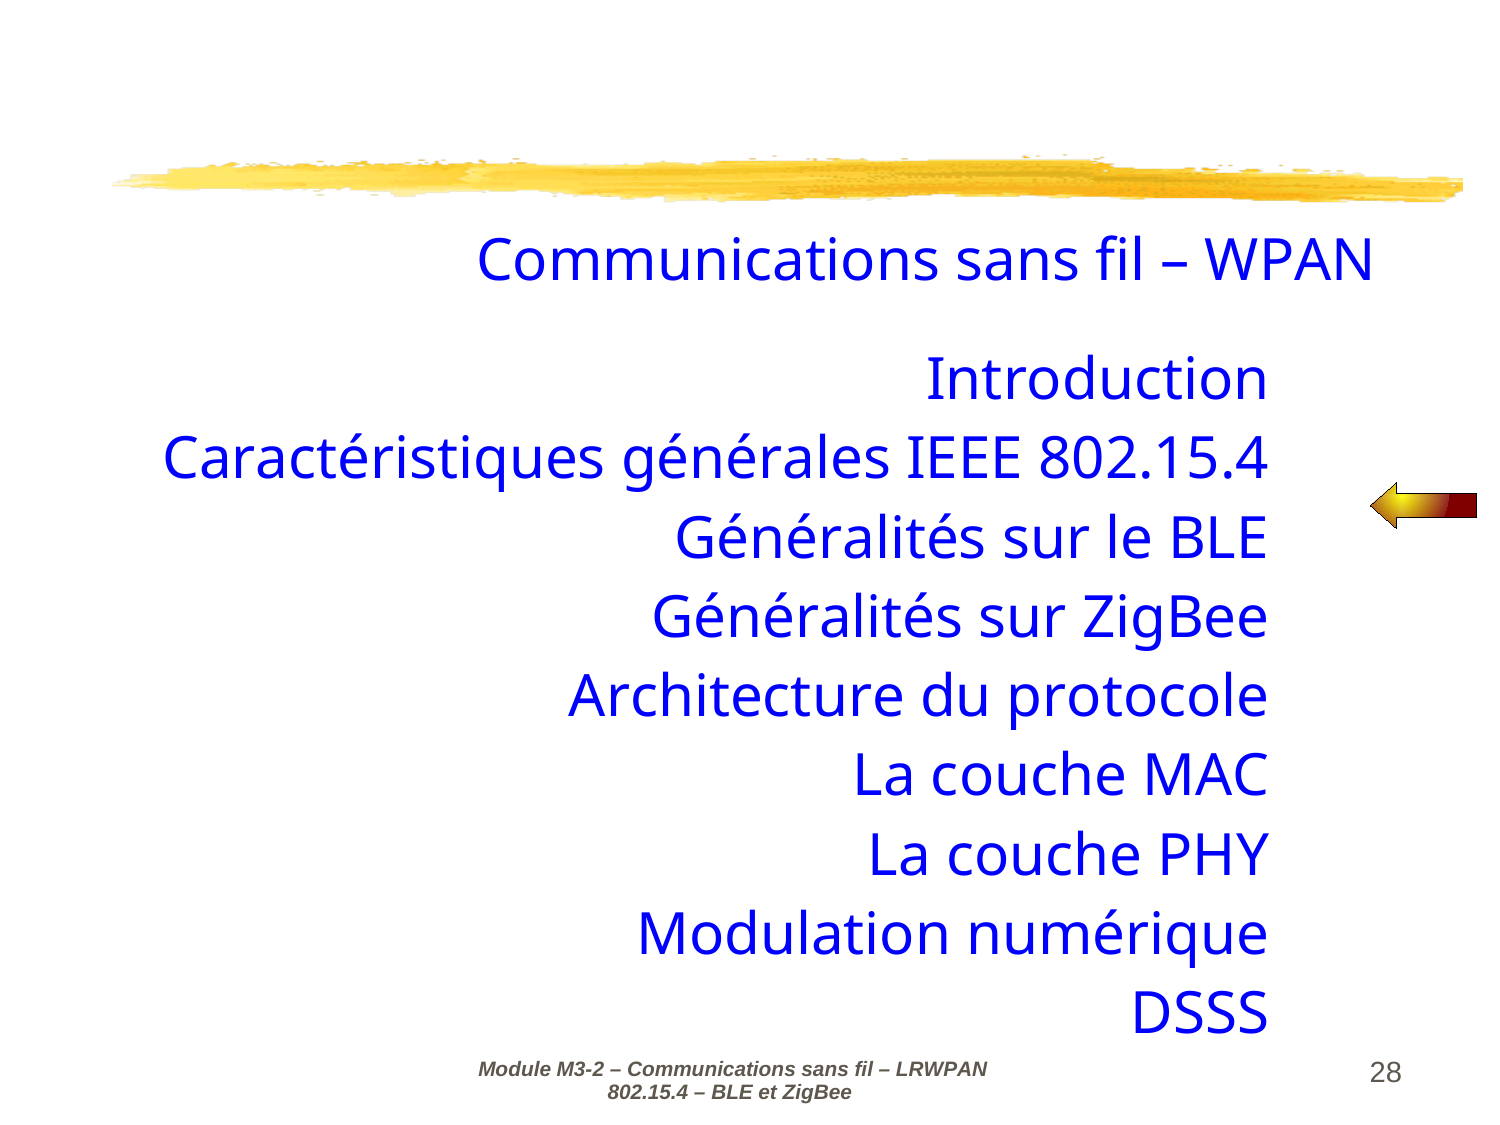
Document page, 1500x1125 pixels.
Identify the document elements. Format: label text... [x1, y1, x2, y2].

text_box Introduction Caractéristiques générales IEEE 802.15.4 Généralités sur le BLE Généralités sur ZigBee Architecture du protocole La couche MAC La couche PHY Modulation numérique DSSS [147, 329, 1384, 1125]
text_box [1370, 482, 1477, 529]
picture [112, 149, 1463, 213]
title Communications sans fil – WPAN [101, 215, 1377, 301]
